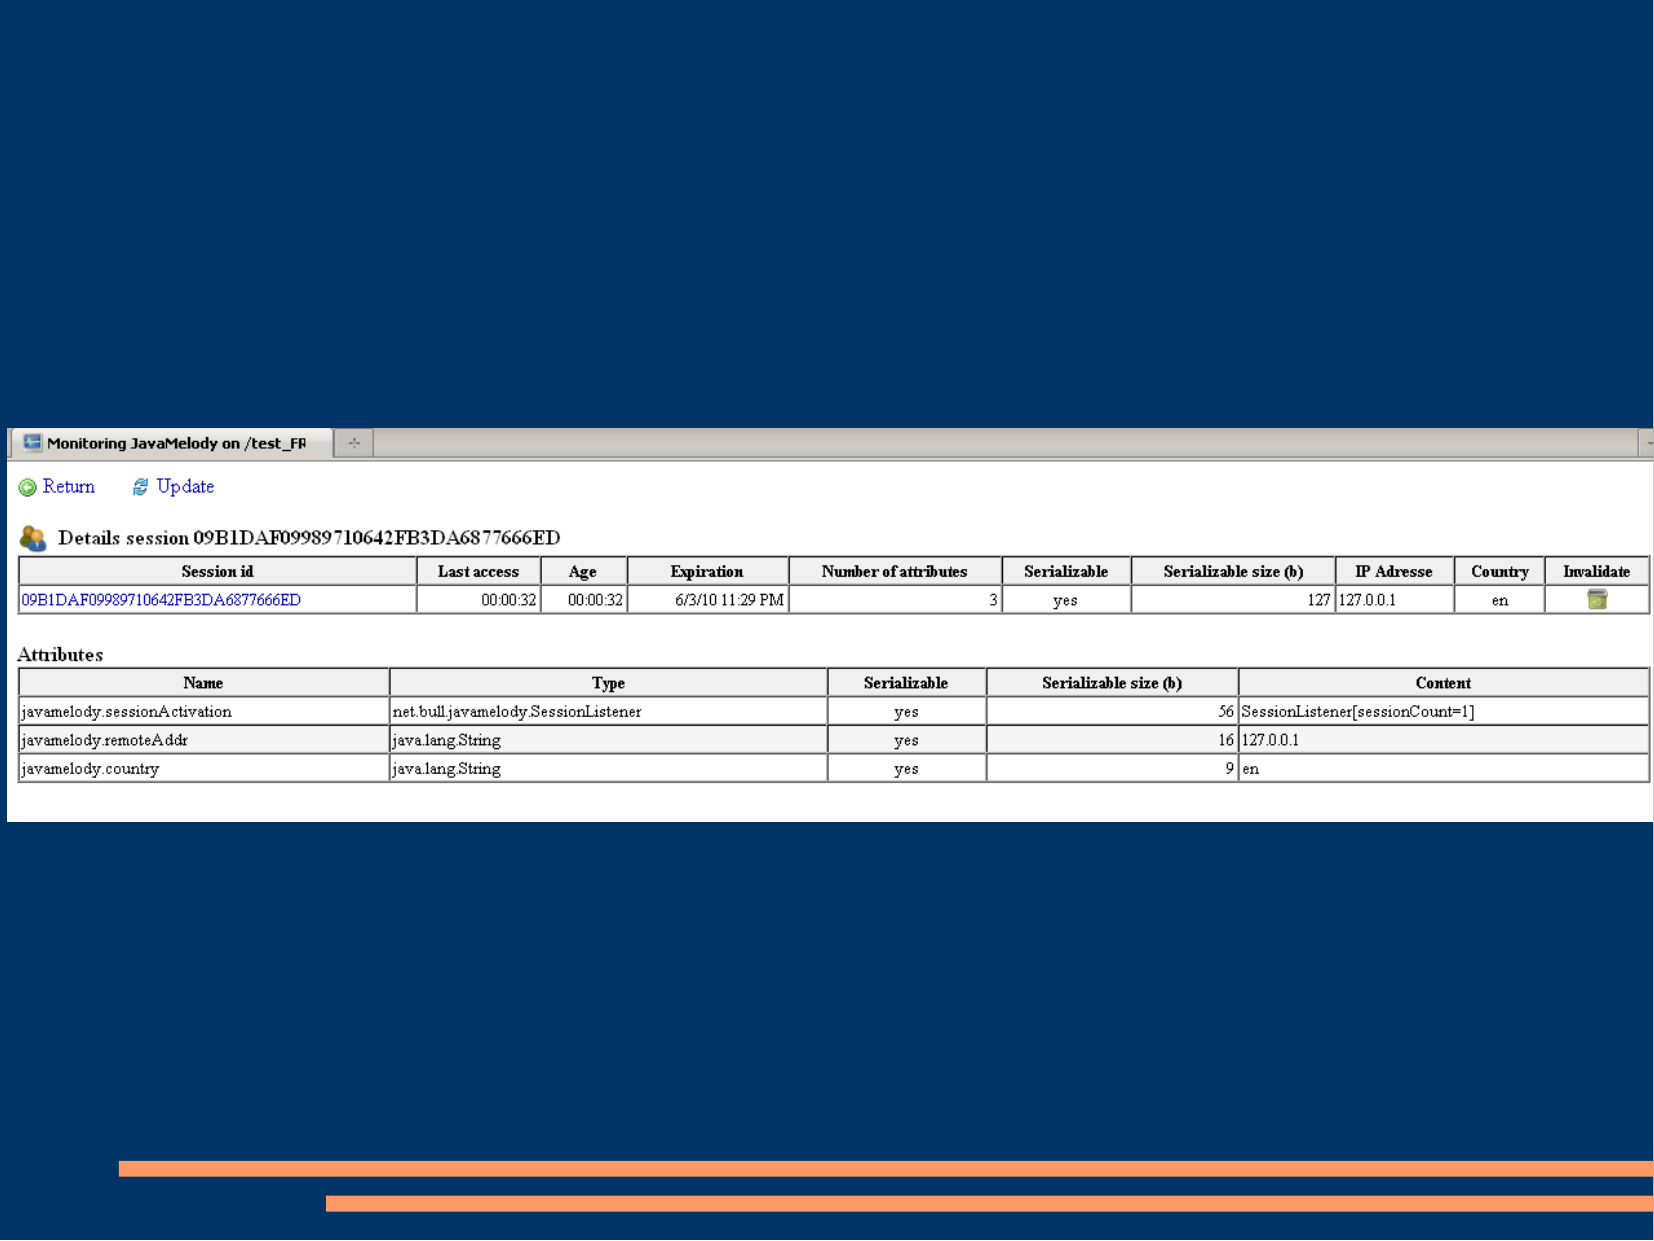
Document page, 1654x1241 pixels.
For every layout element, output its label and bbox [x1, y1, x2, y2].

picture [7, 428, 1654, 822]
